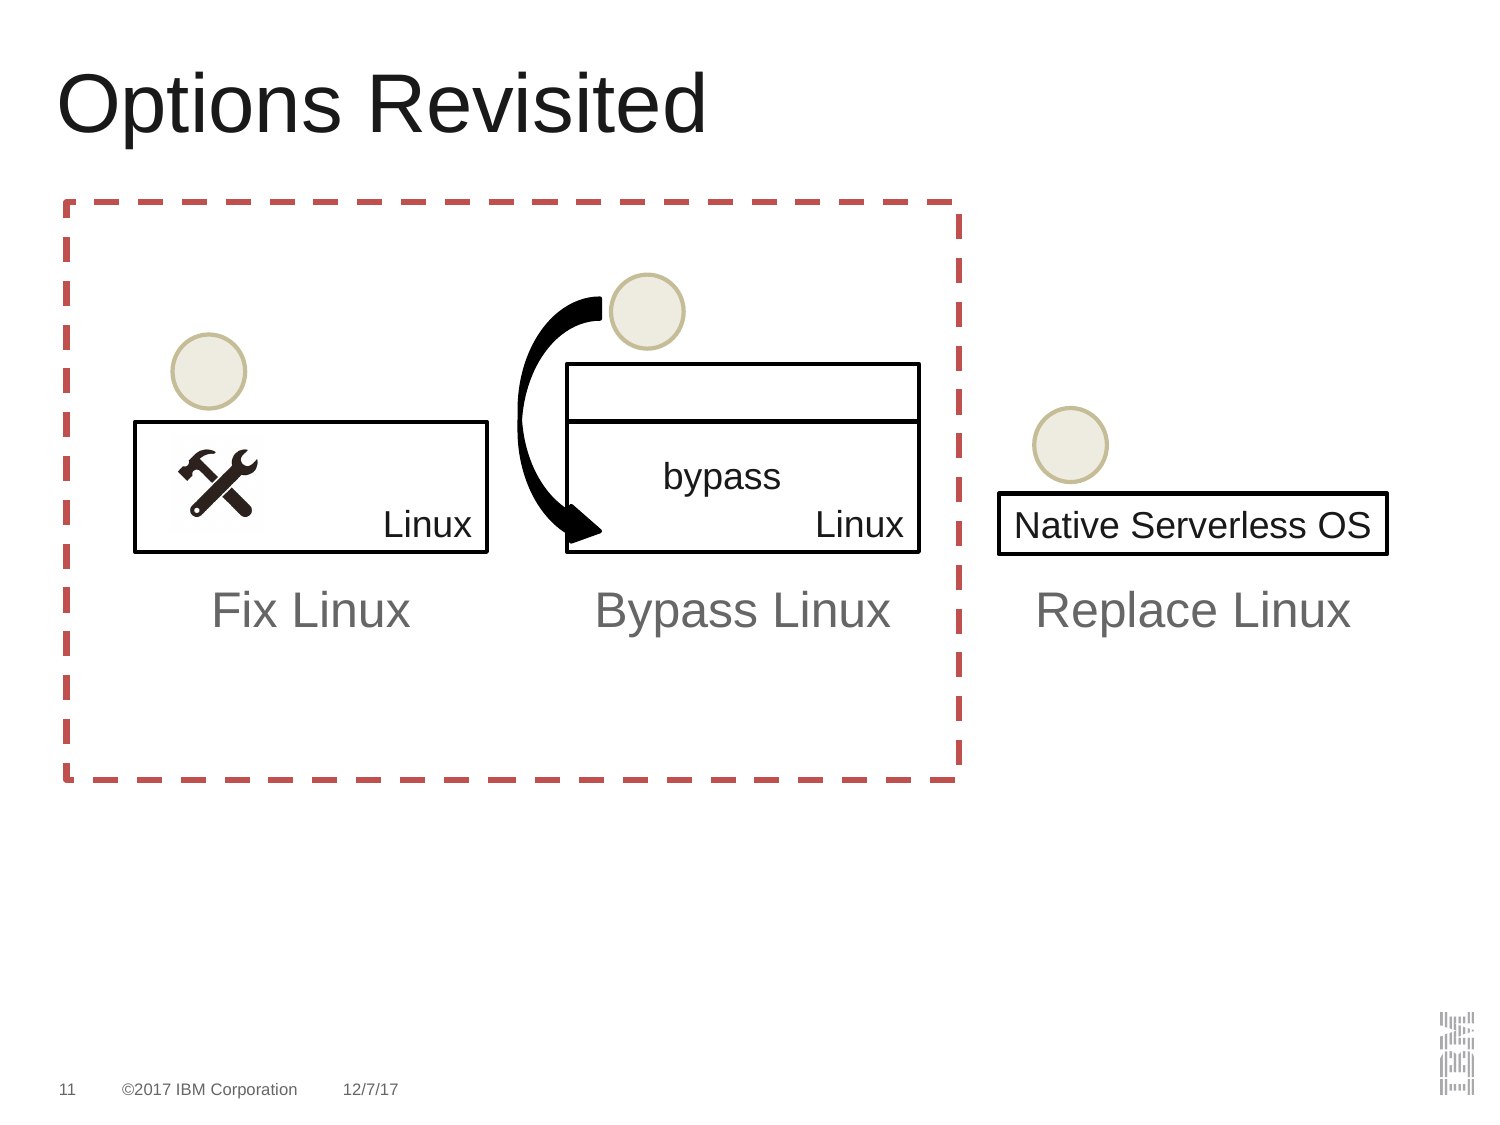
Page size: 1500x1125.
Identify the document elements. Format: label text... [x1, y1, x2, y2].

text_box Fix Linux [134, 577, 487, 638]
text_box [519, 298, 601, 542]
text_box Linux [566, 424, 919, 552]
text_box Replace Linux [998, 577, 1388, 638]
text_box Native Serverless OS [998, 493, 1388, 554]
text_box [1034, 408, 1107, 483]
picture [1440, 1012, 1474, 1095]
text_box Options Revisited [56, 49, 1440, 200]
text_box [610, 274, 684, 349]
text_box Bypass Linux [566, 577, 919, 638]
text_box bypass [648, 445, 809, 505]
text_box [172, 334, 246, 409]
text_box Linux [134, 421, 487, 552]
picture [171, 434, 264, 532]
